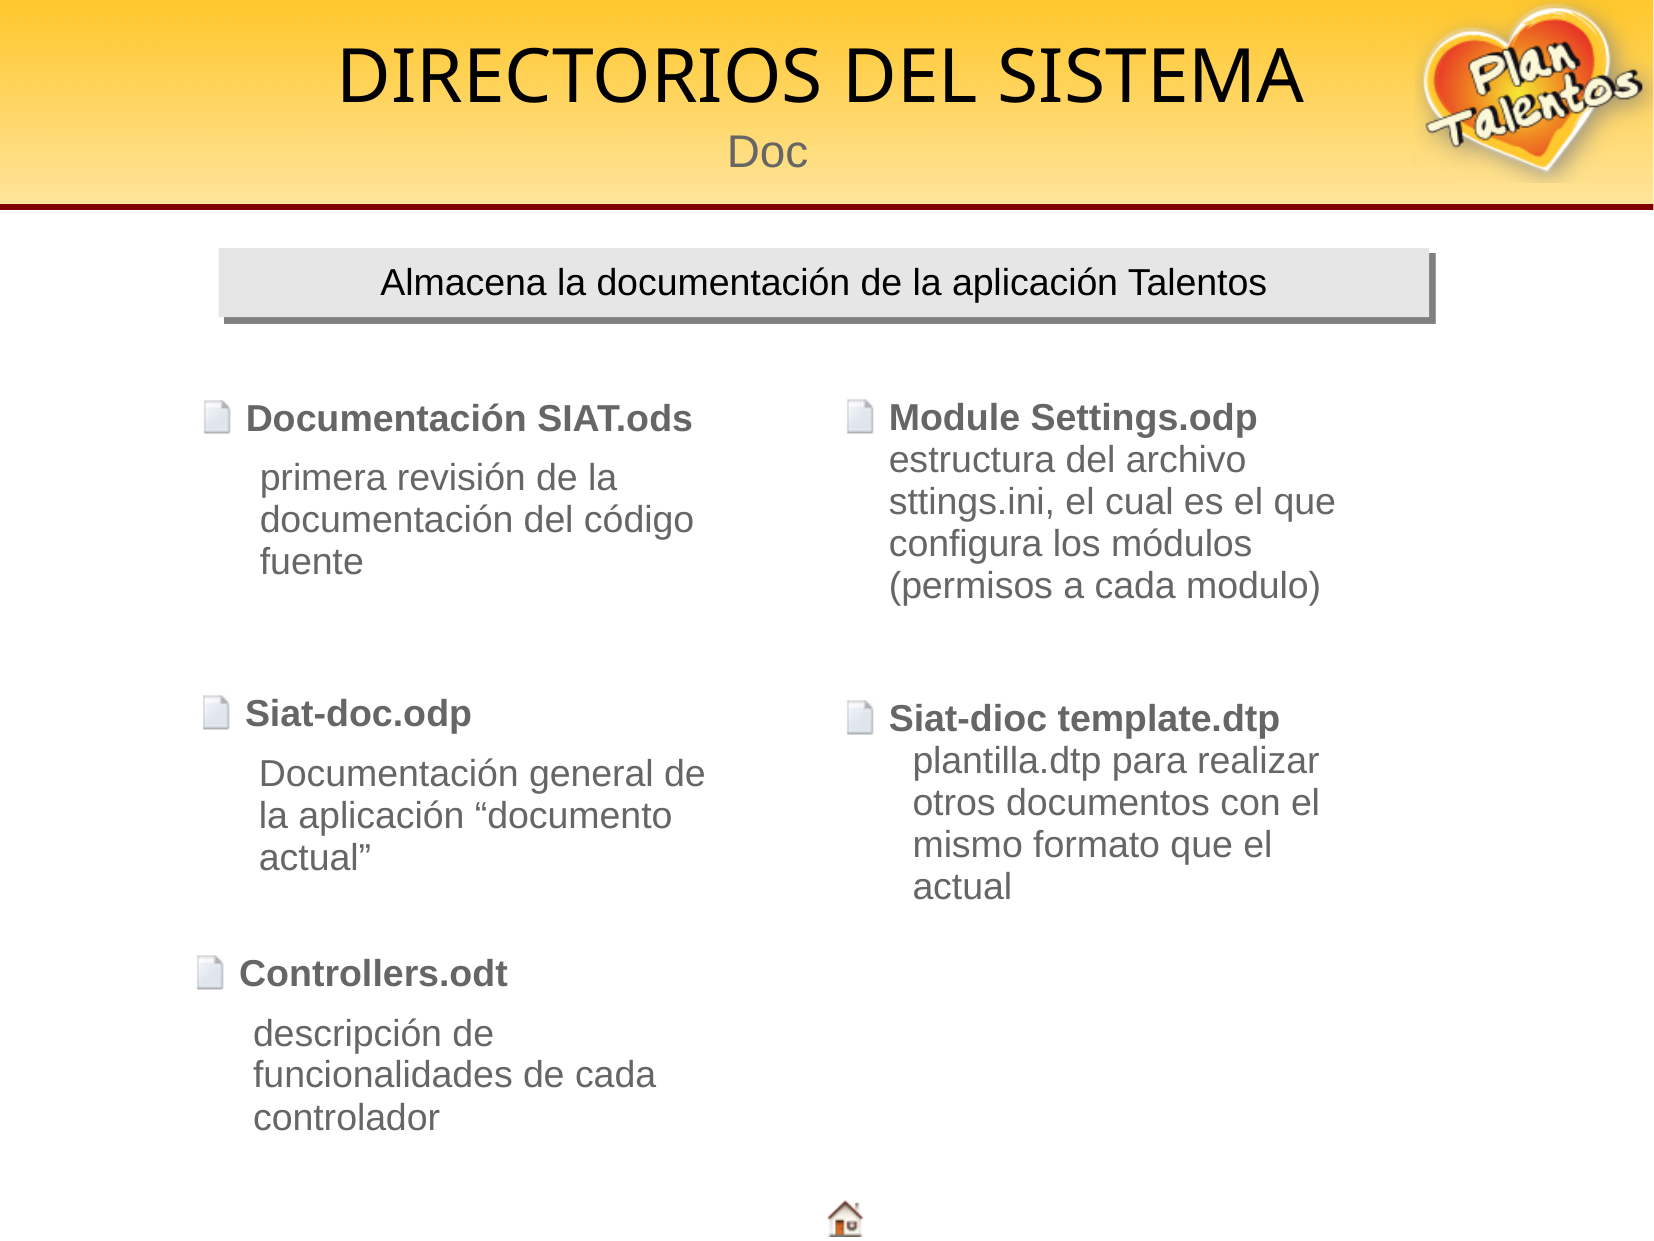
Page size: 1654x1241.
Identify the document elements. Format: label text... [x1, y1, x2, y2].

title DIRECTORIOS DEL SISTEMA [76, 0, 1565, 148]
text_box Doc [383, 118, 1152, 185]
picture [826, 1198, 865, 1237]
text_box Documentación SIAT.ods primera revisión de la documentación del código fuente [183, 389, 739, 591]
text_box Almacena la documentación de la aplicación Talentos [218, 248, 1430, 318]
text_box Controllers.odt descripción de funcionalidades de cada controlador [177, 944, 732, 1146]
text_box Siat-doc.odp Documentación general de la aplicación “documento actual” [183, 685, 738, 886]
text_box Siat-dioc template.dtp plantilla.dtp para realizar otros documentos con el mismo formato que el actual [826, 689, 1382, 975]
text_box Module Settings.odp estructura del archivo sttings.ini, el cual es el que configura los módulos (permisos a cada modulo) [826, 389, 1388, 674]
picture [0, 0, 1654, 204]
